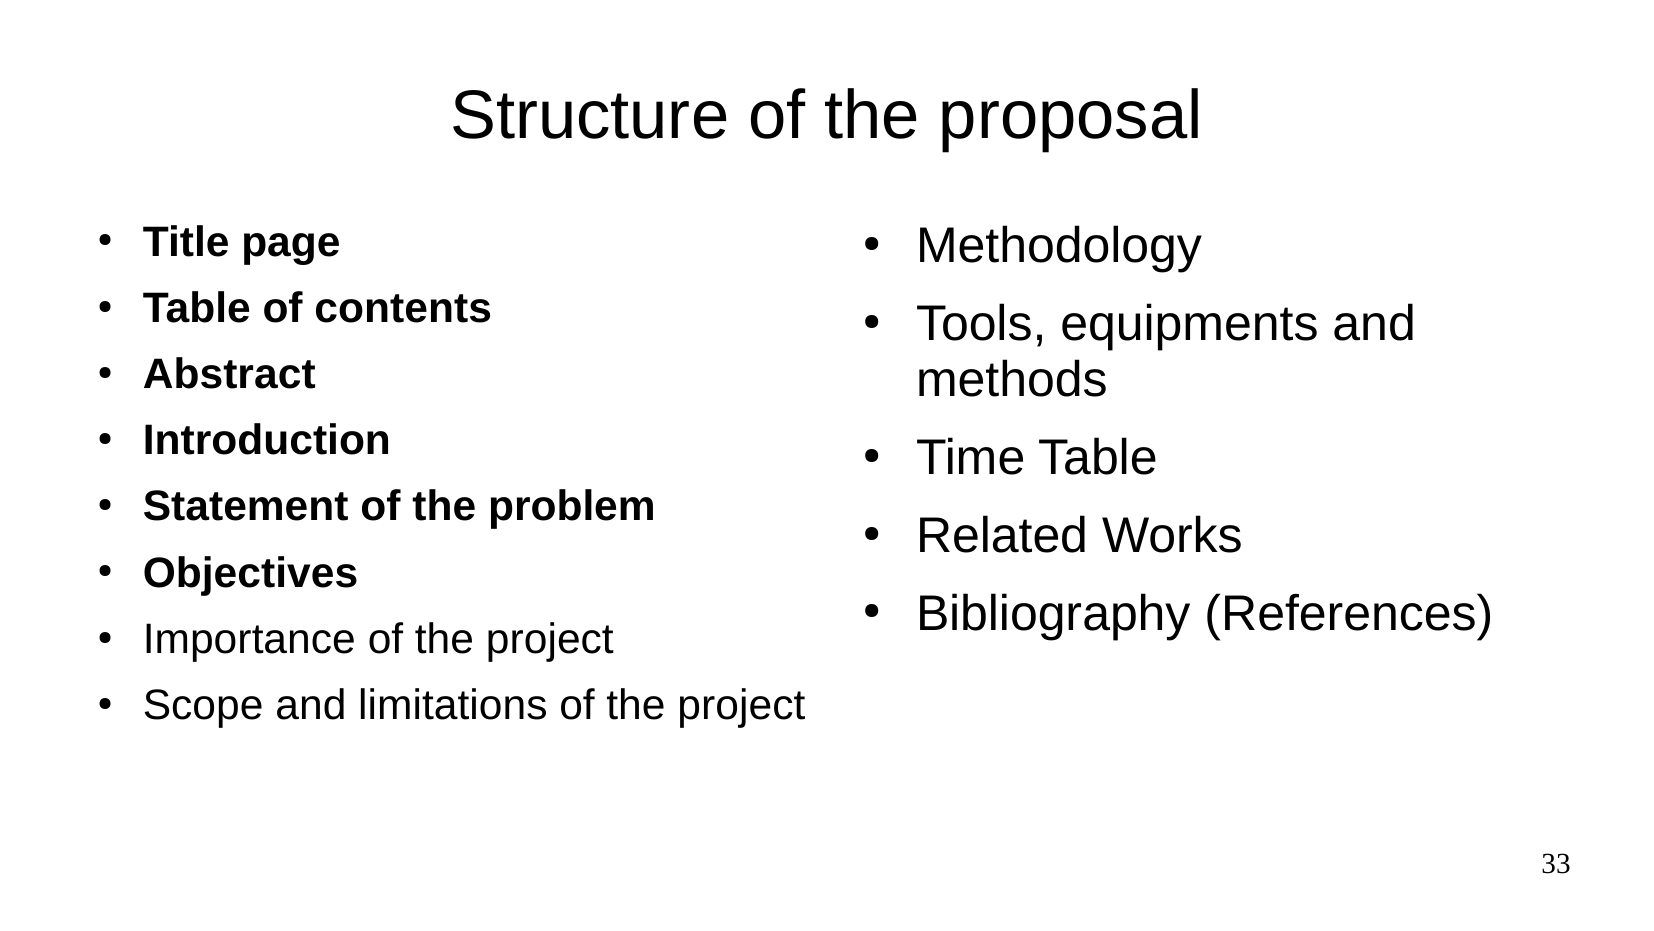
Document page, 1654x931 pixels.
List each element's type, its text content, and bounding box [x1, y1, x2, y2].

title Structure of the proposal [82, 37, 1571, 193]
list Title page Table of contents Abstract Introduction Statement of the problem Objectives Importance of the project Scope and limitations of the project [82, 217, 809, 758]
list Methodology Tools, equipments and methods Time Table Related Works Bibliography (References) [845, 217, 1572, 758]
